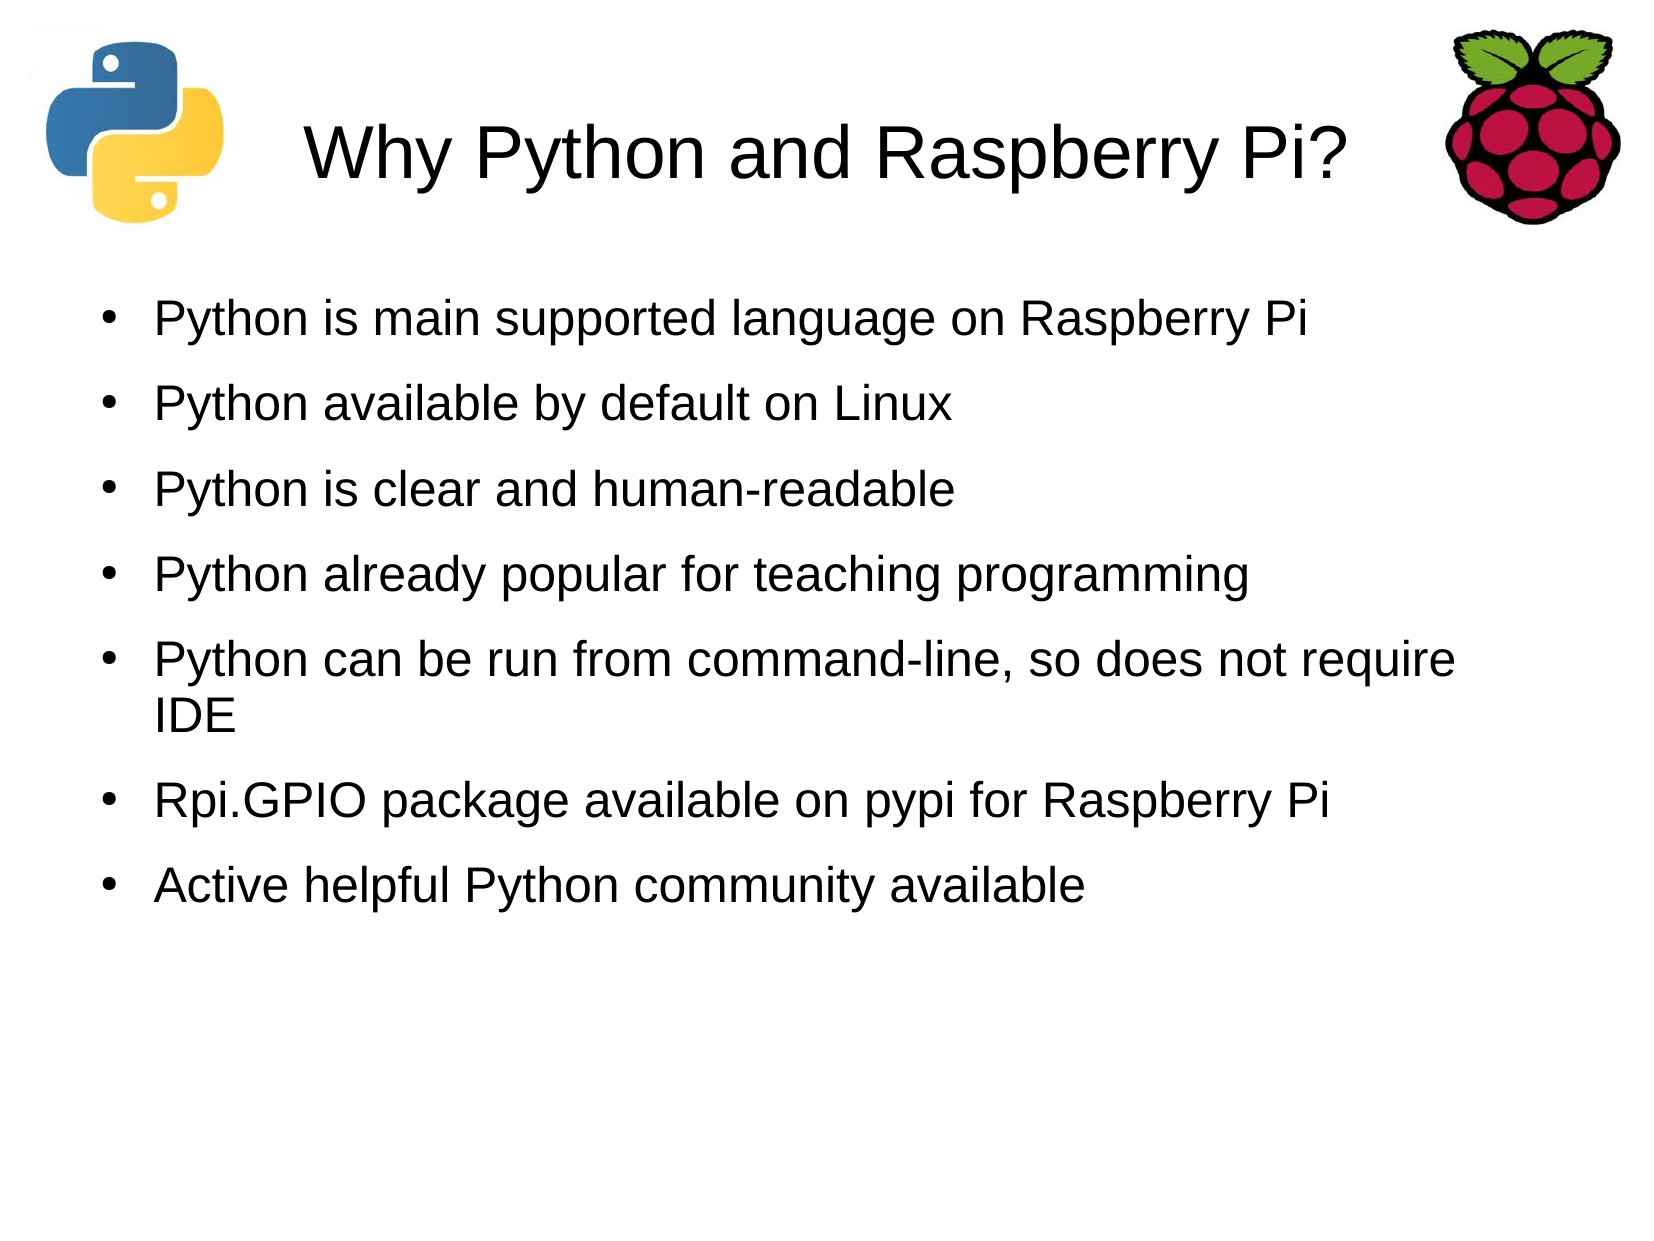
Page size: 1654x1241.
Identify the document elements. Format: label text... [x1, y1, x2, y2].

title Why Python and Raspberry Pi? [82, 49, 1571, 257]
list Python is main supported language on Raspberry Pi Python available by default on Linux Python is clear and human-readable Python already popular for teaching programming Python can be run from command-line, so does not require IDE Rpi.GPIO package available on pypi for Raspberry Pi Active helpful Python community available [82, 290, 1538, 1010]
picture [29, 24, 240, 240]
picture [1443, 29, 1621, 225]
